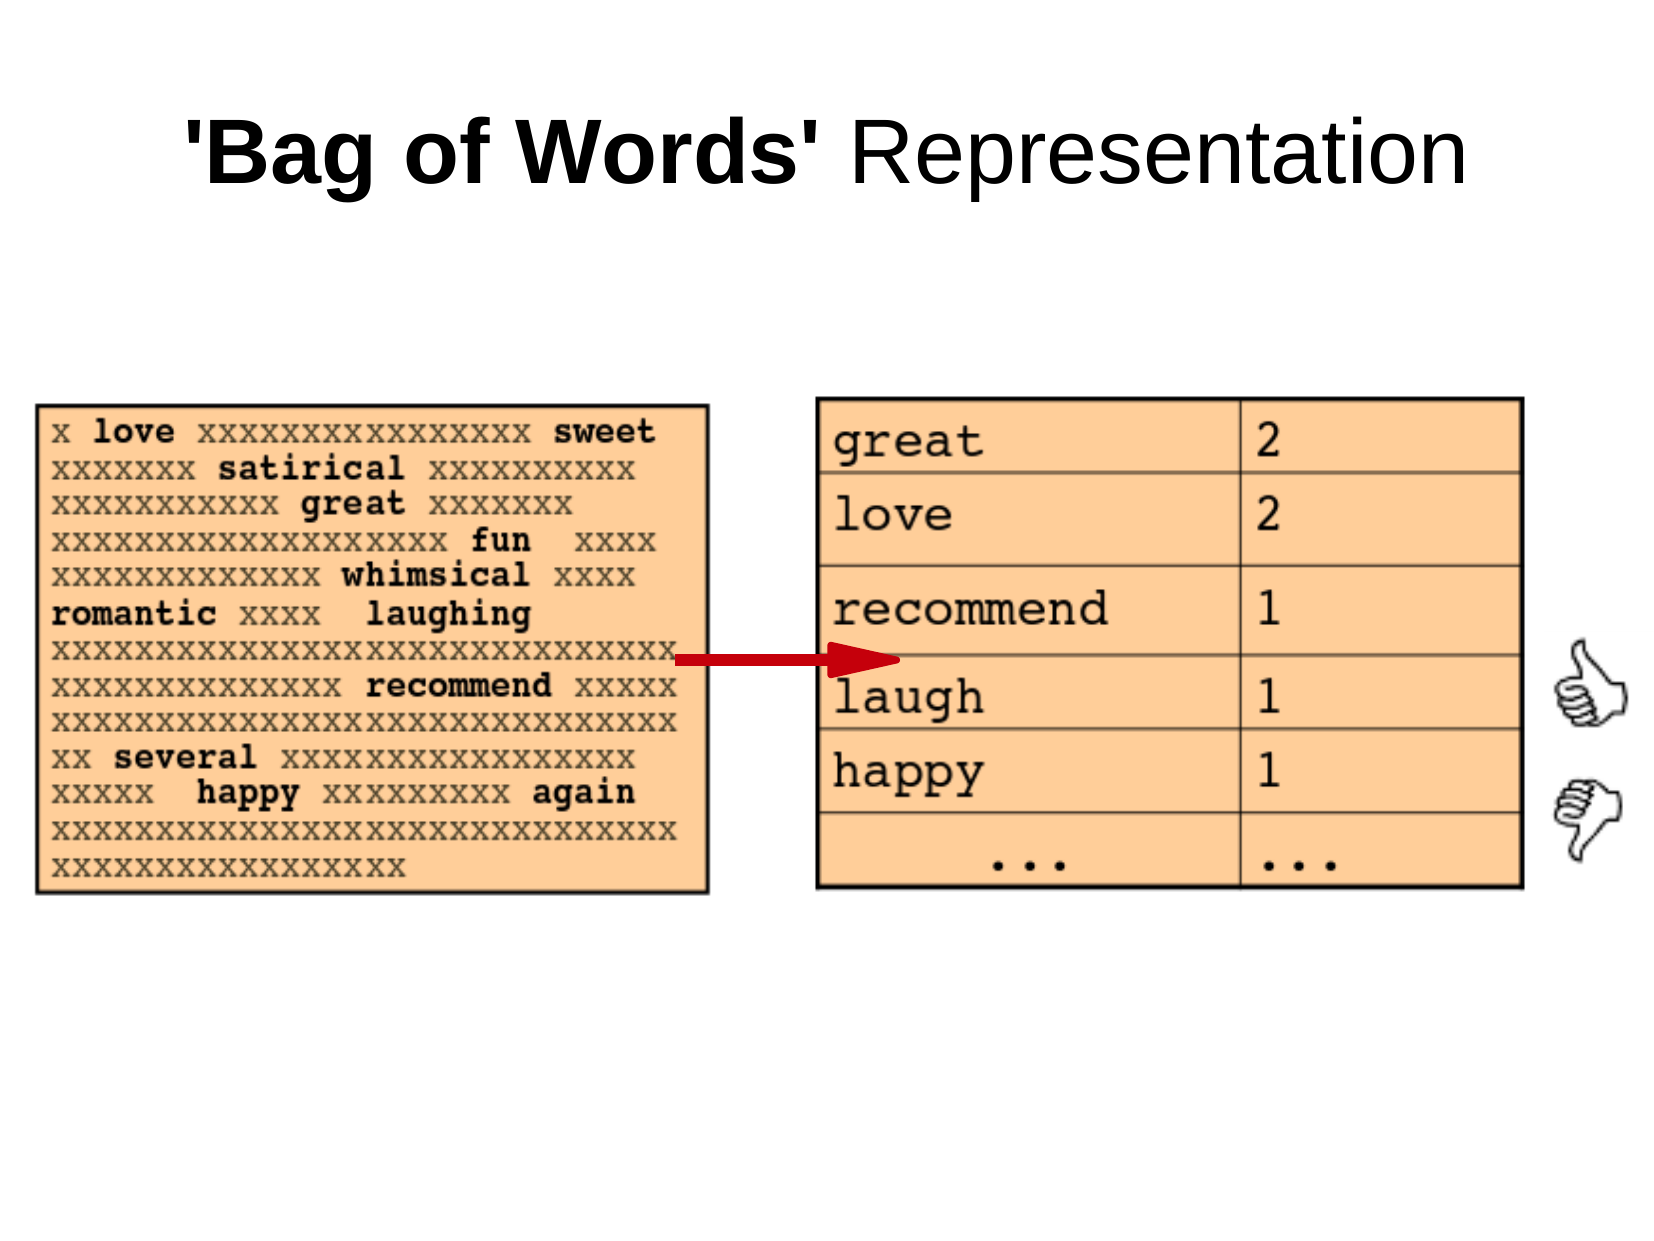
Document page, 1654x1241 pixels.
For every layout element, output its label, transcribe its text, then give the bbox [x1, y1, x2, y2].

picture [810, 389, 1531, 901]
picture [28, 394, 718, 904]
title 'Bag of Words' Representation [82, 49, 1571, 257]
picture [1544, 630, 1654, 871]
